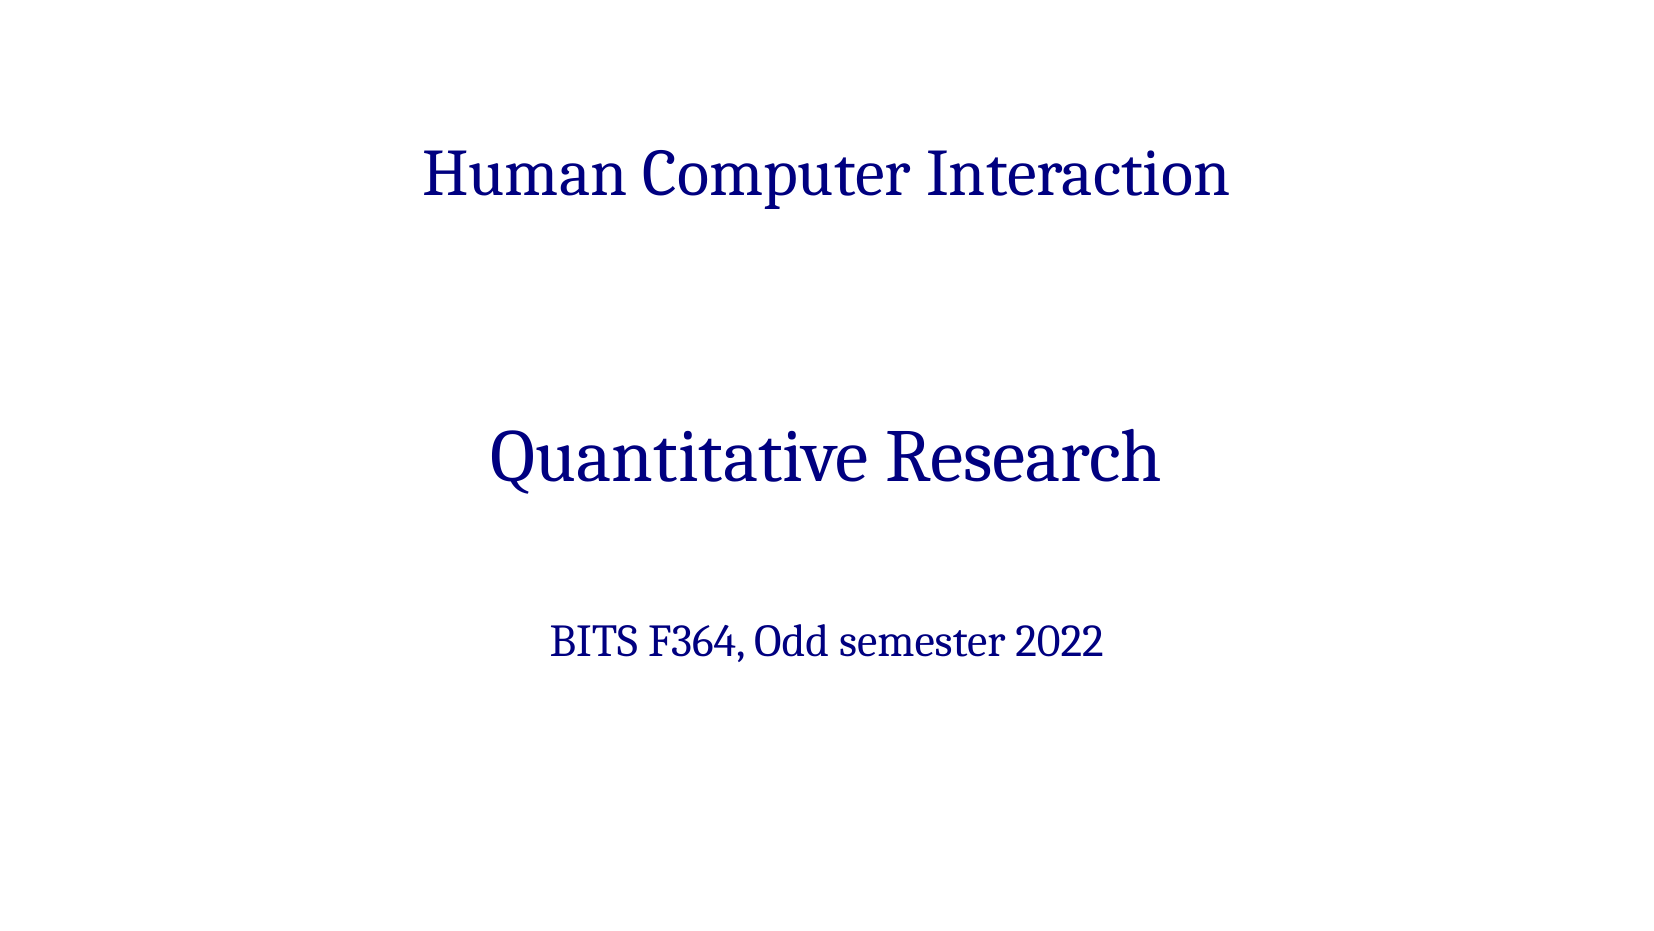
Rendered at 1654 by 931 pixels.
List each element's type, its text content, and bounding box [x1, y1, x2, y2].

subtitle Human Computer Interaction Quantitative Research BITS F364, Odd semester 2022 [82, 37, 1571, 757]
